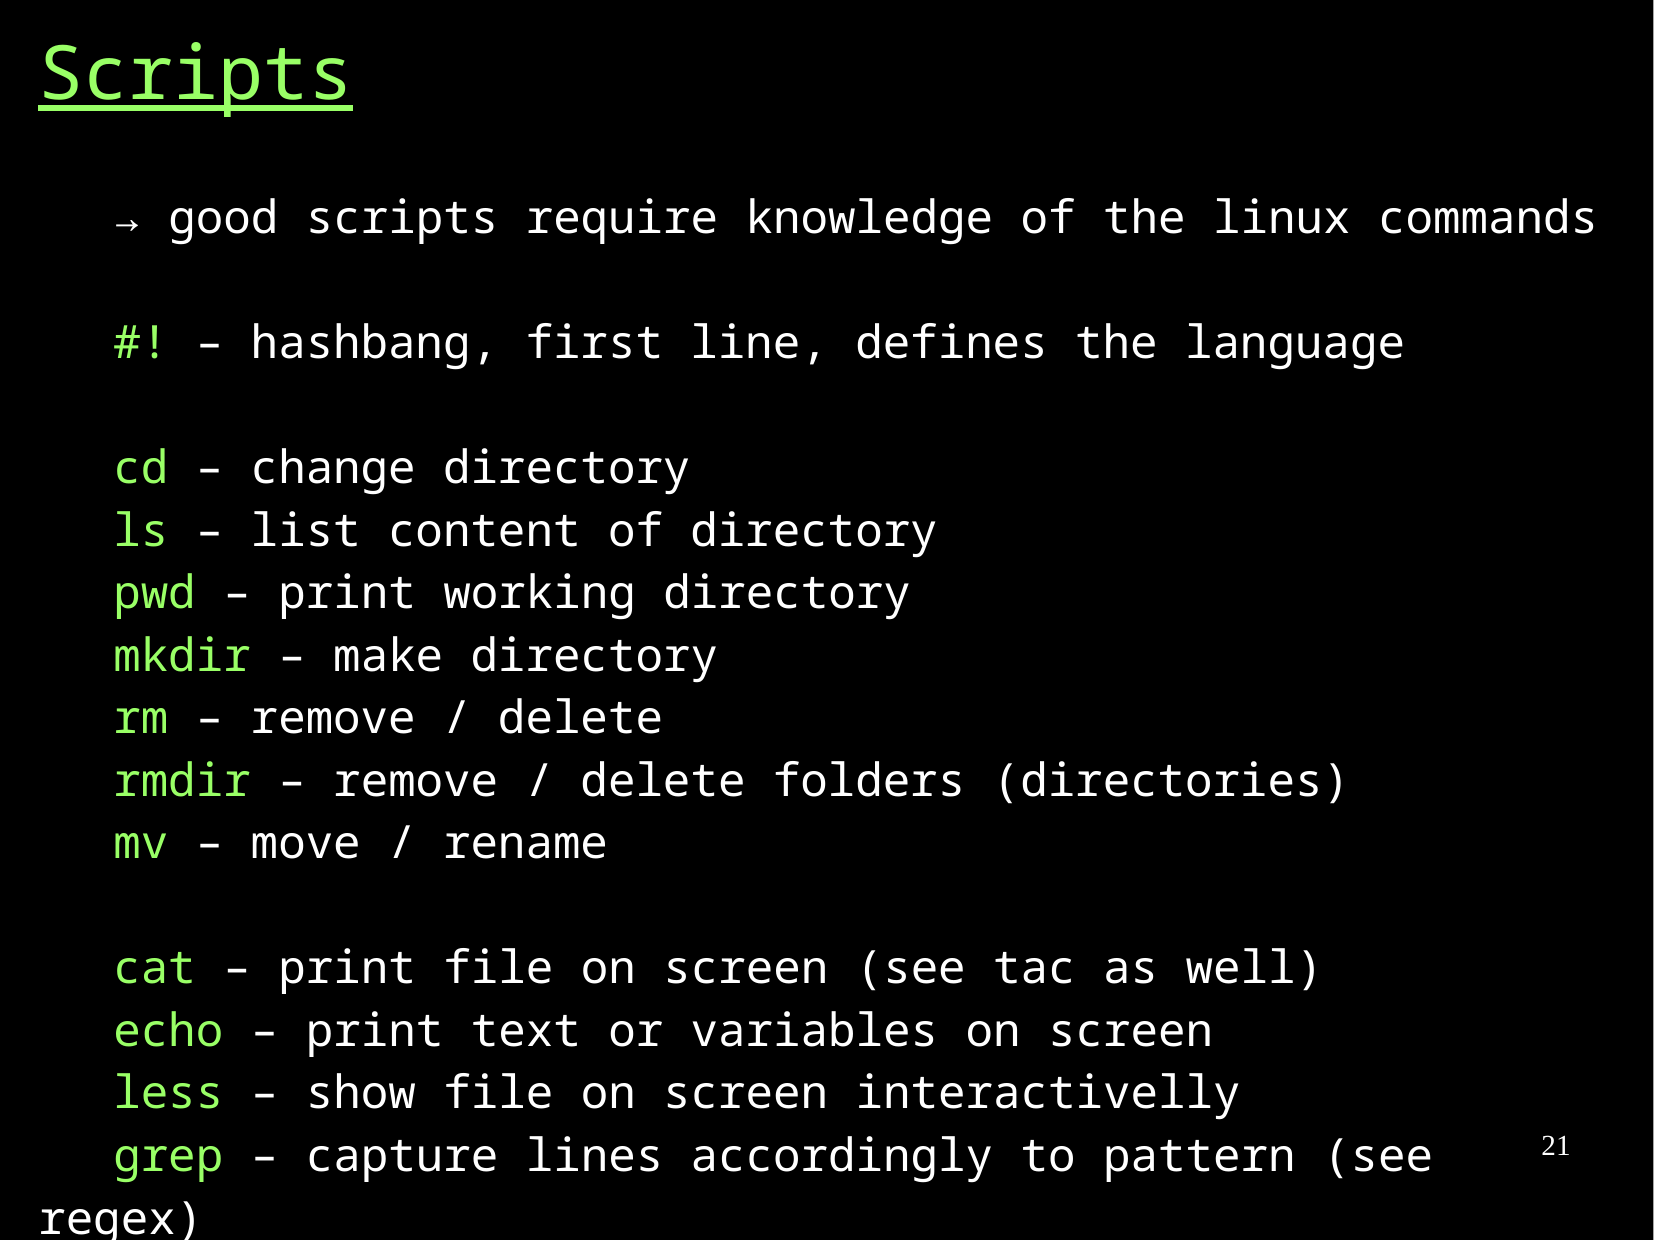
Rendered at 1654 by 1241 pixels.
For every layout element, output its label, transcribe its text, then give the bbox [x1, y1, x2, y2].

text_box Scripts → good scripts require knowledge of the linux commands #! – hashbang, first line, defines the language cd – change directory ls – list content of directory pwd – print working directory mkdir – make directory rm – remove / delete rmdir – remove / delete folders (directories) mv – move / rename cat – print file on screen (see tac as well) echo – print text or variables on screen less – show file on screen interactivelly grep – capture lines accordingly to pattern (see regex) kill – signals a process, usually to kill it redirecting: > (write) >> (append) < (read) | (pipe) [23, 12, 1630, 1205]
